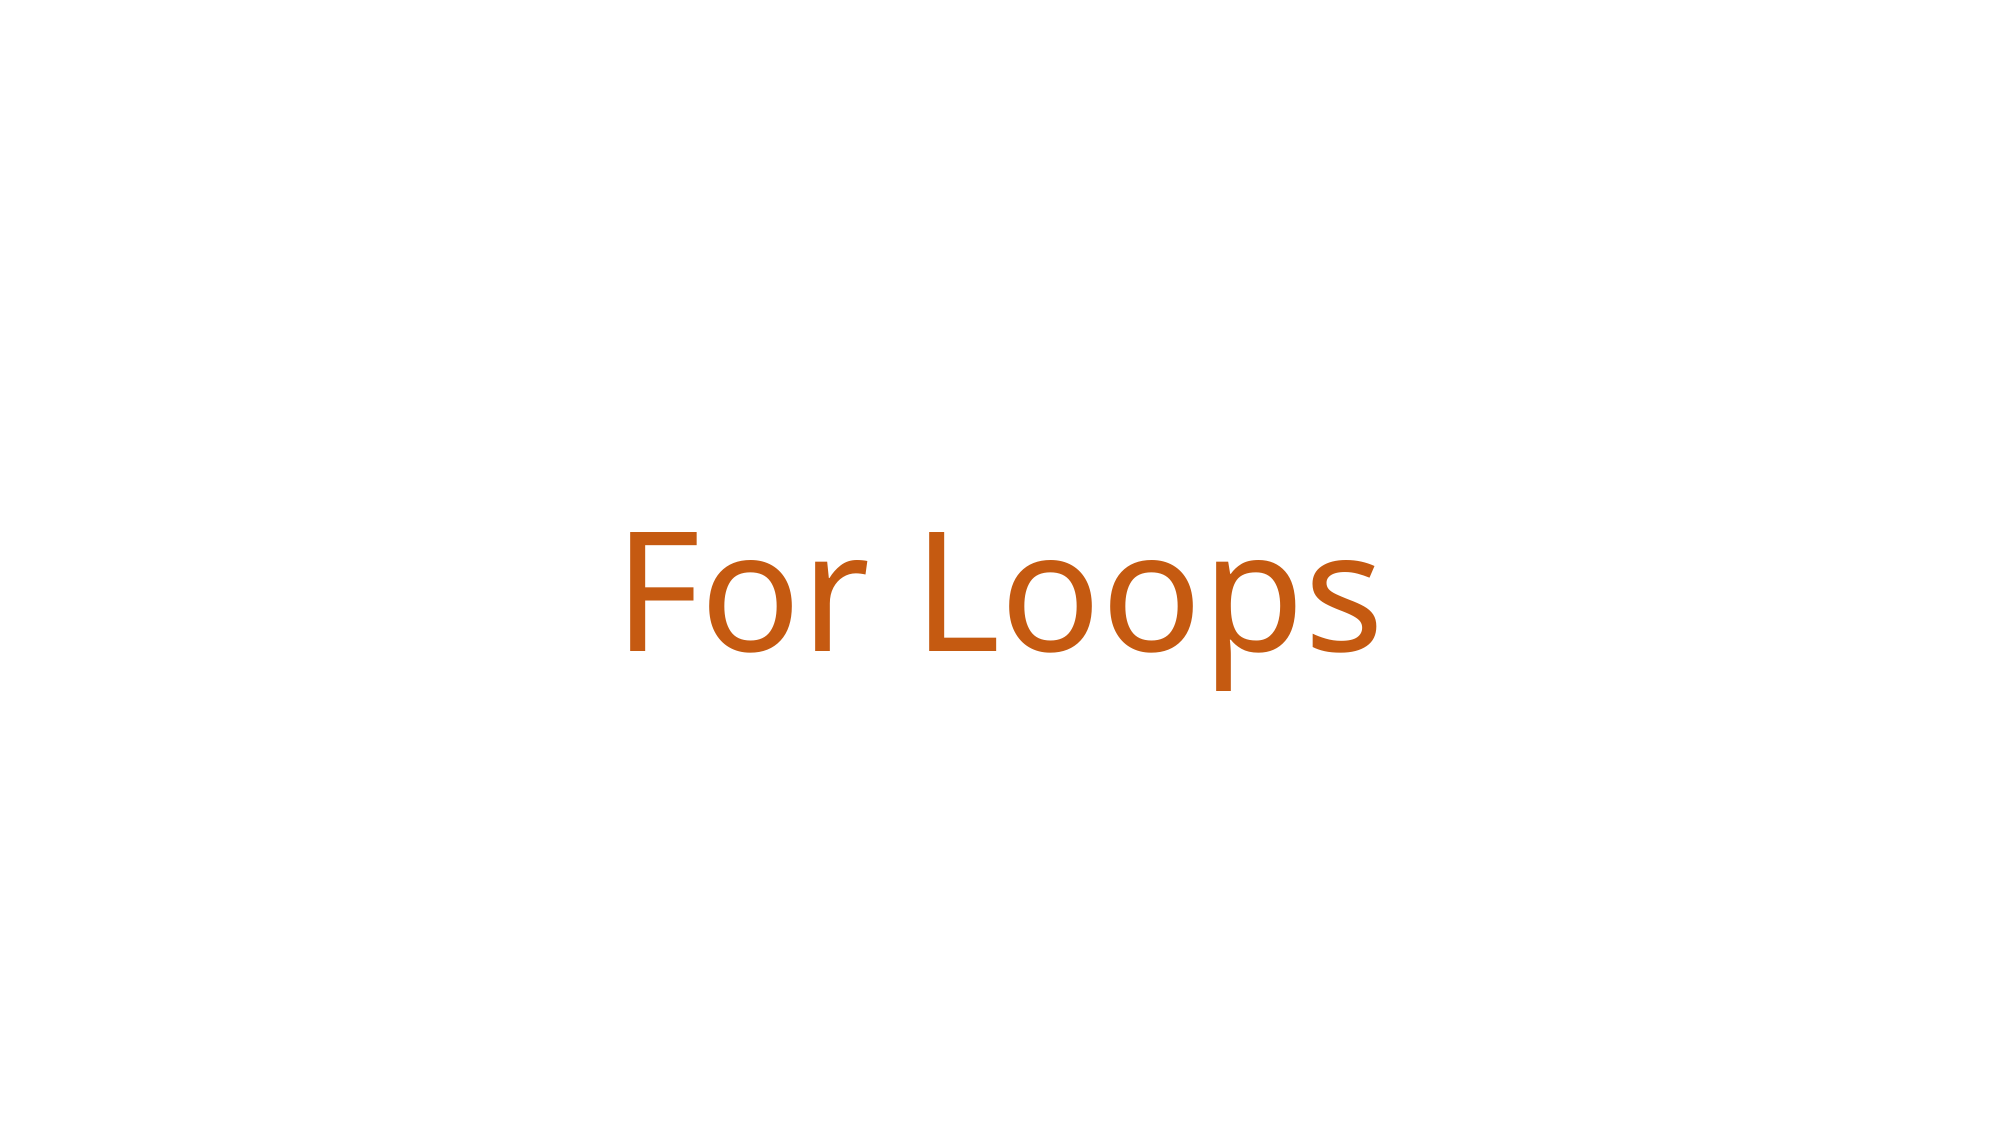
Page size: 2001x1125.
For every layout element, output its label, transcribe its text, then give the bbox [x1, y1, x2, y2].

list For Loops [137, 299, 1863, 1014]
